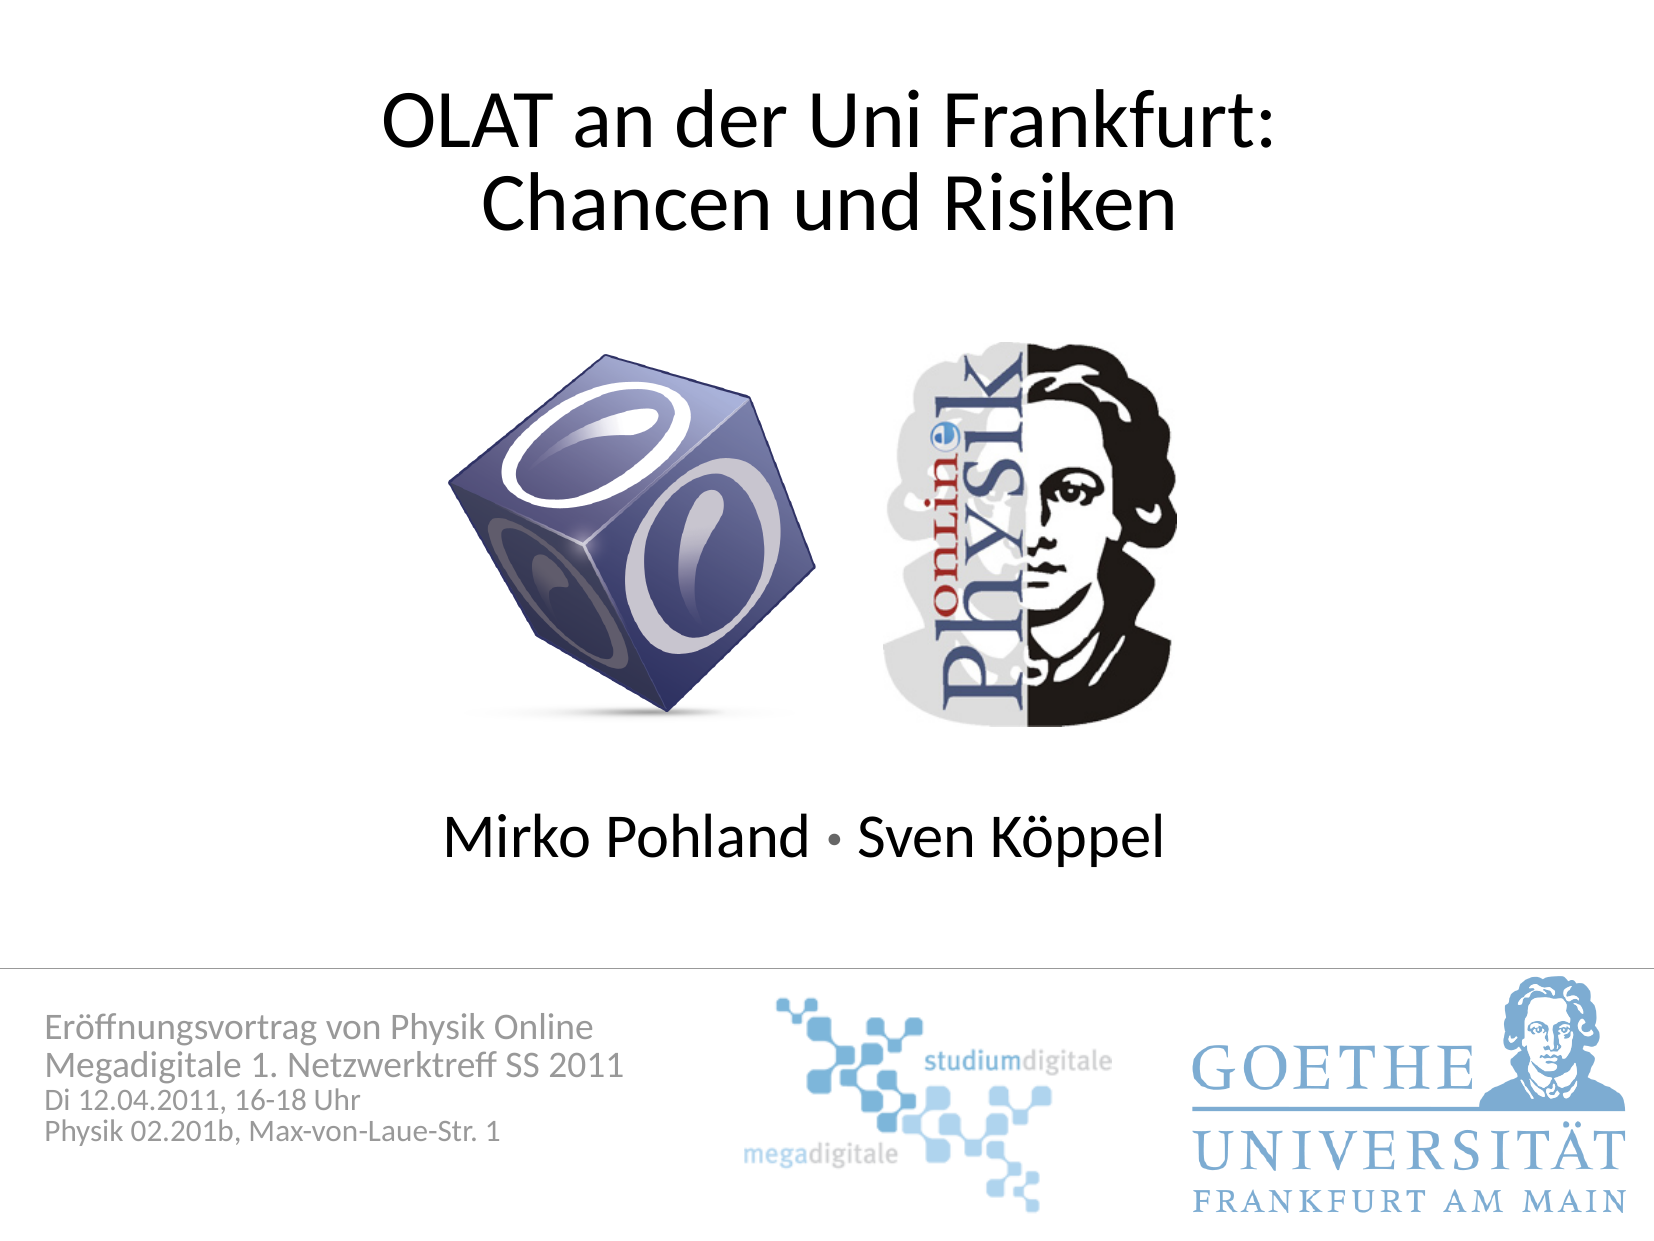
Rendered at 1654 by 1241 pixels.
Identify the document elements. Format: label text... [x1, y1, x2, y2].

text_box Eröffnungsvortrag von Physik Online Megadigitale 1. Netzwerktreff SS 2011 Di 12.04.2011, 16-18 Uhr Physik 02.201b, Max-von-Laue-Str. 1 [29, 1003, 709, 1187]
text_box OLAT an der Uni Frankfurt: Chancen und Risiken [366, 77, 1294, 296]
text_box Mirko Pohland · Sven Köppel [427, 803, 1182, 895]
picture [442, 342, 822, 727]
picture [883, 342, 1177, 727]
picture [1187, 970, 1630, 1216]
picture [744, 988, 1112, 1223]
